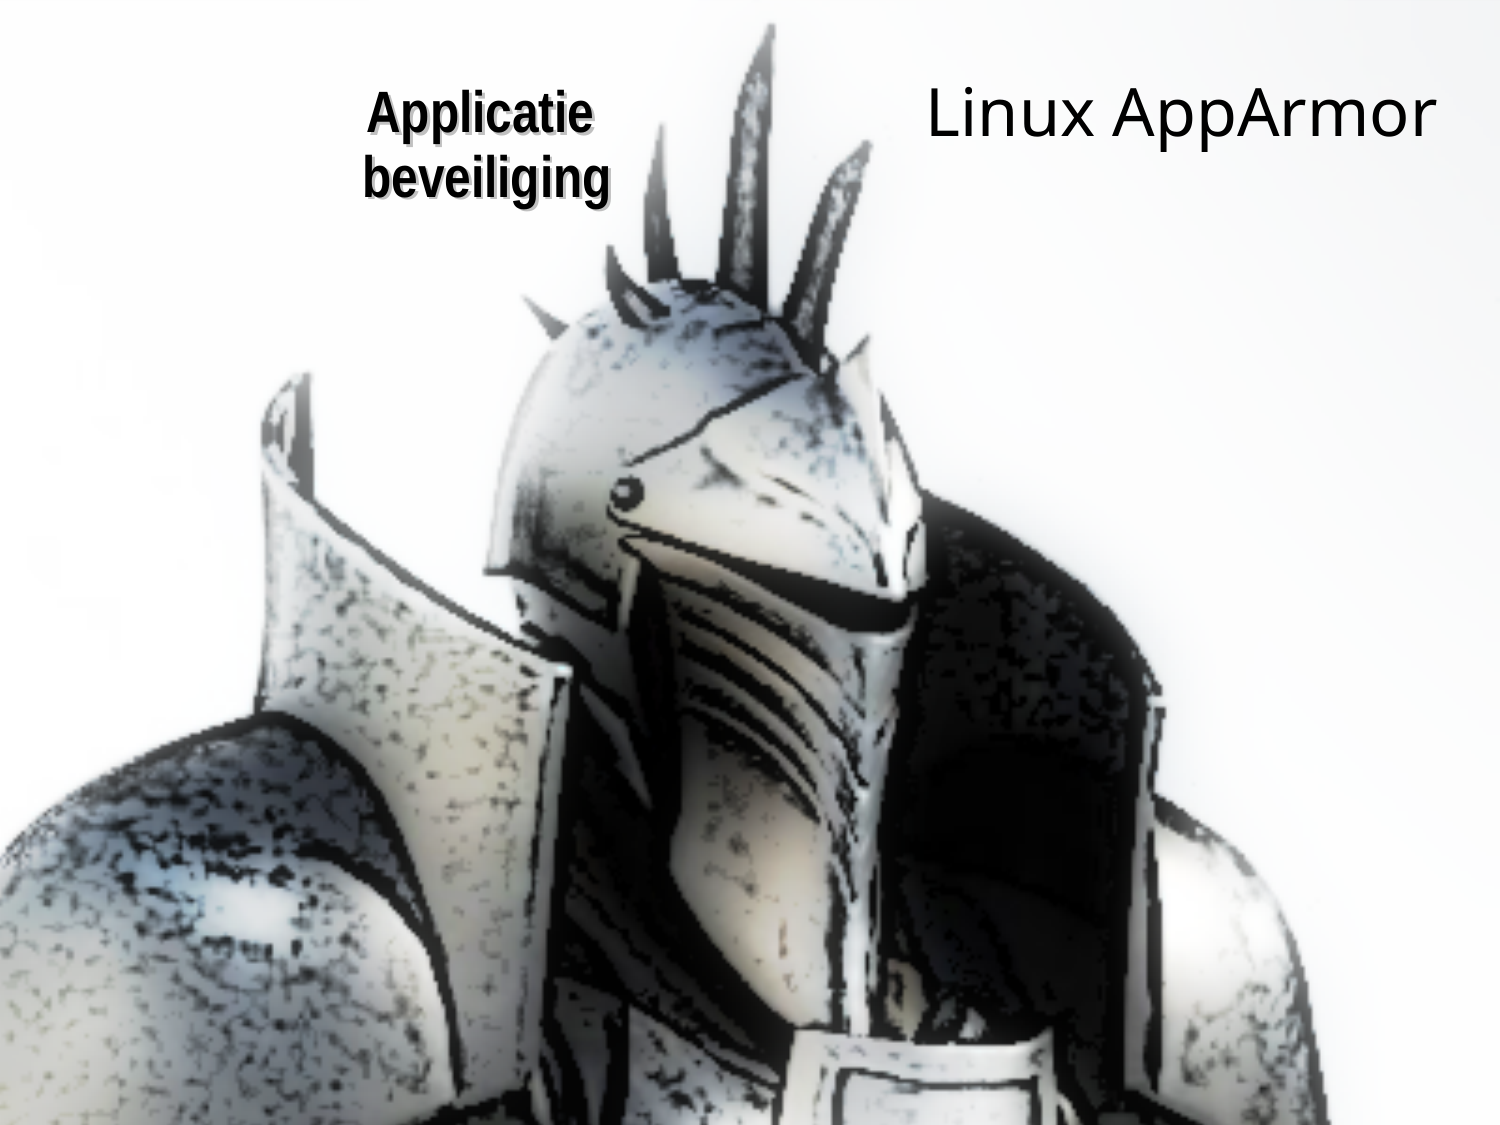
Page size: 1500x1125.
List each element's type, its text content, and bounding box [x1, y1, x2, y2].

picture [0, 0, 1500, 1125]
title Applicatie beveiliging [202, 71, 772, 219]
text_box Linux AppArmor [893, 69, 1458, 205]
